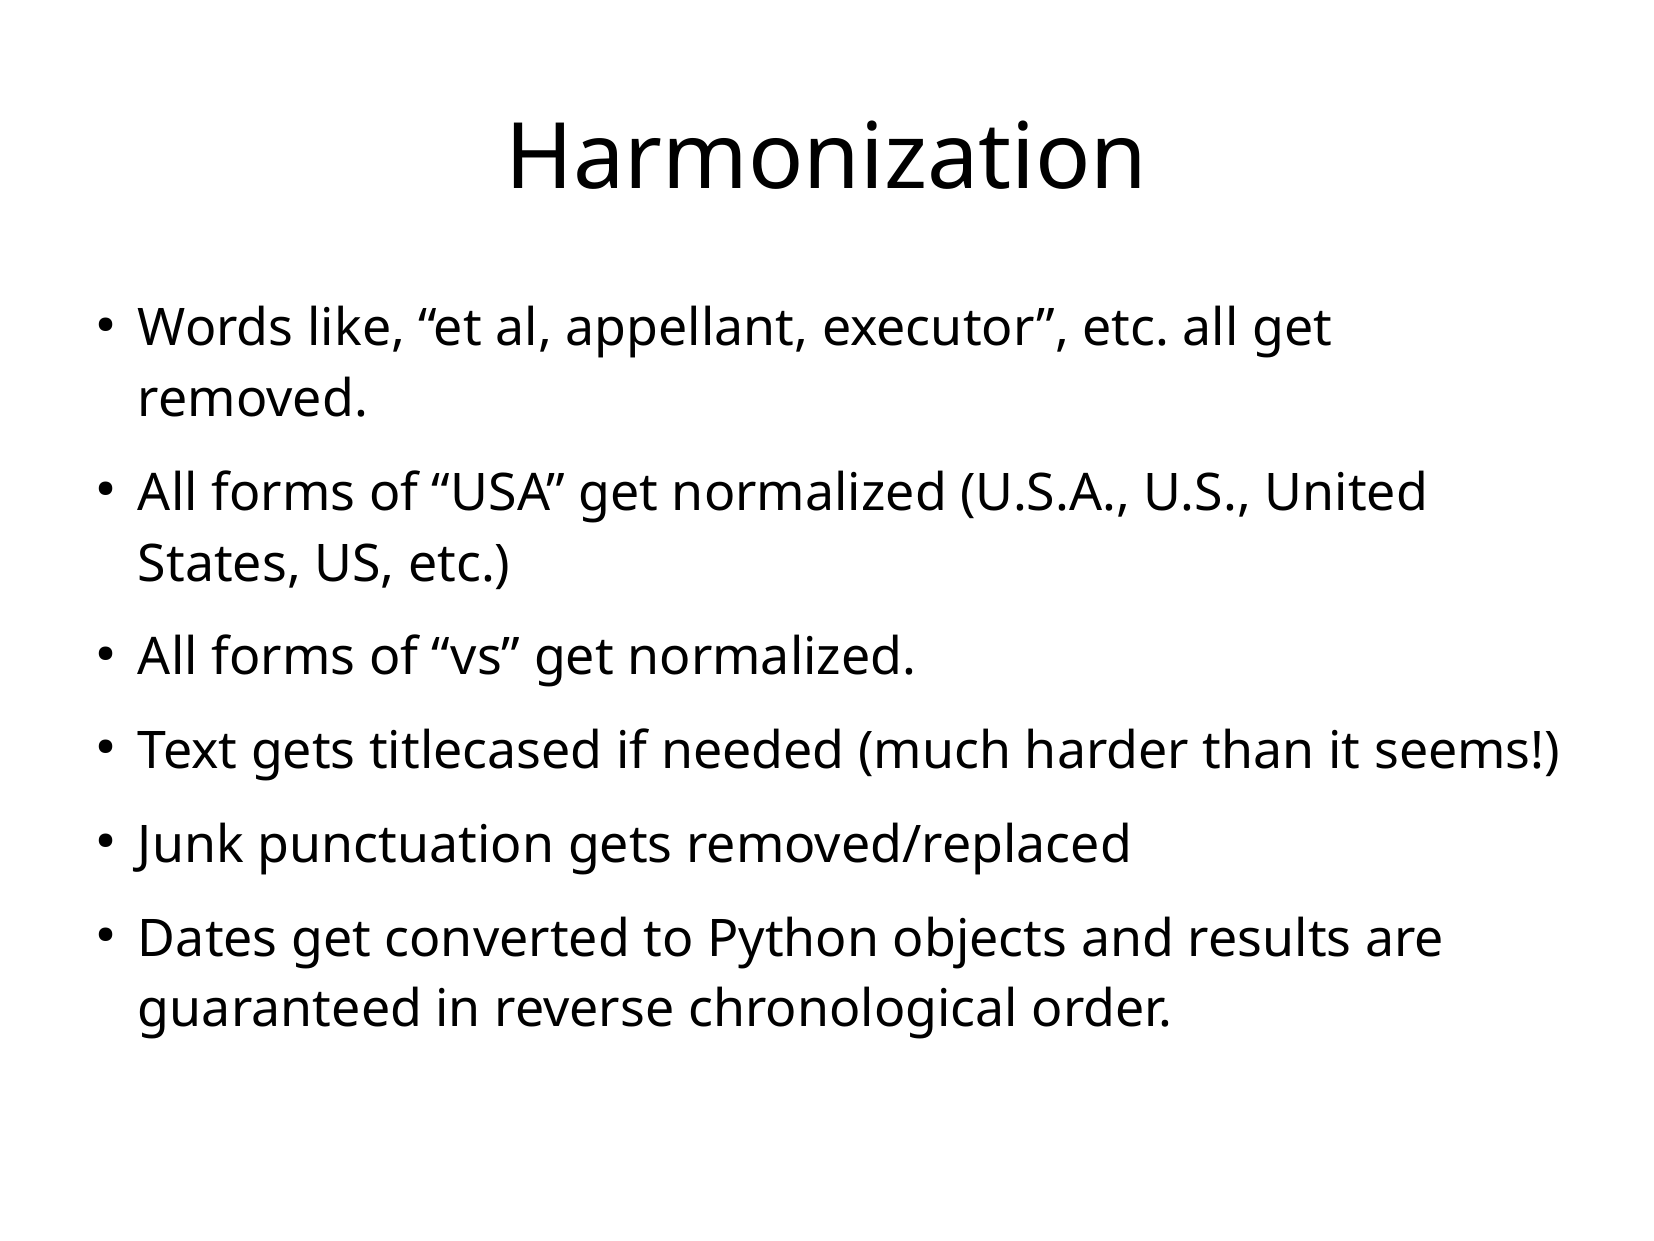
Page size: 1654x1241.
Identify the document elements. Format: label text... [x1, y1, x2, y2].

list Words like, “et al, appellant, executor”, etc. all get removed. All forms of “USA” get normalized (U.S.A., U.S., United States, US, etc.) All forms of “vs” get normalized. Text gets titlecased if needed (much harder than it seems!) Junk punctuation gets removed/replaced Dates get converted to Python objects and results are guaranteed in reverse chronological order. [82, 290, 1571, 1109]
title Harmonization [82, 56, 1571, 250]
